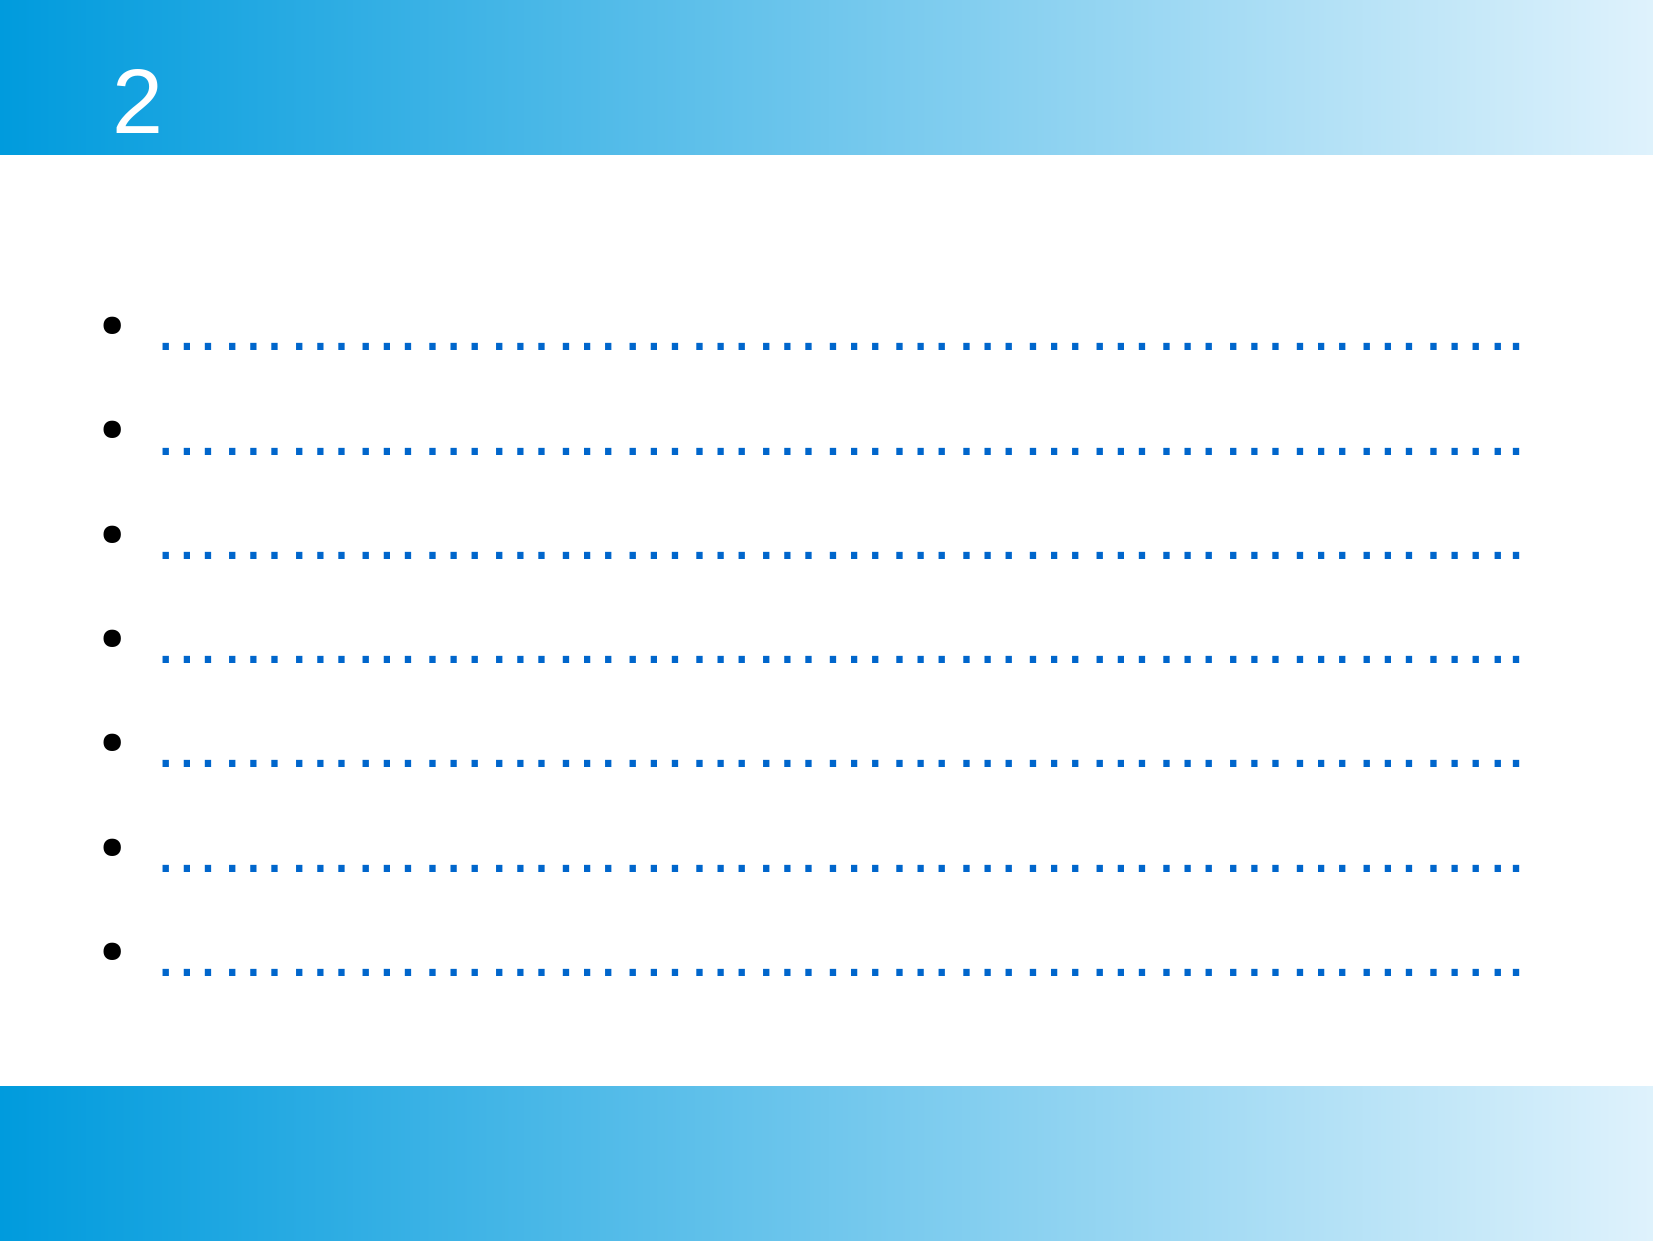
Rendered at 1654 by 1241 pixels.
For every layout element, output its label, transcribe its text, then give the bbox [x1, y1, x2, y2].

title 2 [82, 49, 1571, 155]
list …………………………………………………….. …………………………………………………….. …………………………………………………….. …………………………………………………….. …………………………………………………….. …………………………………………………….. …………………………………………………….. [82, 290, 1571, 1010]
